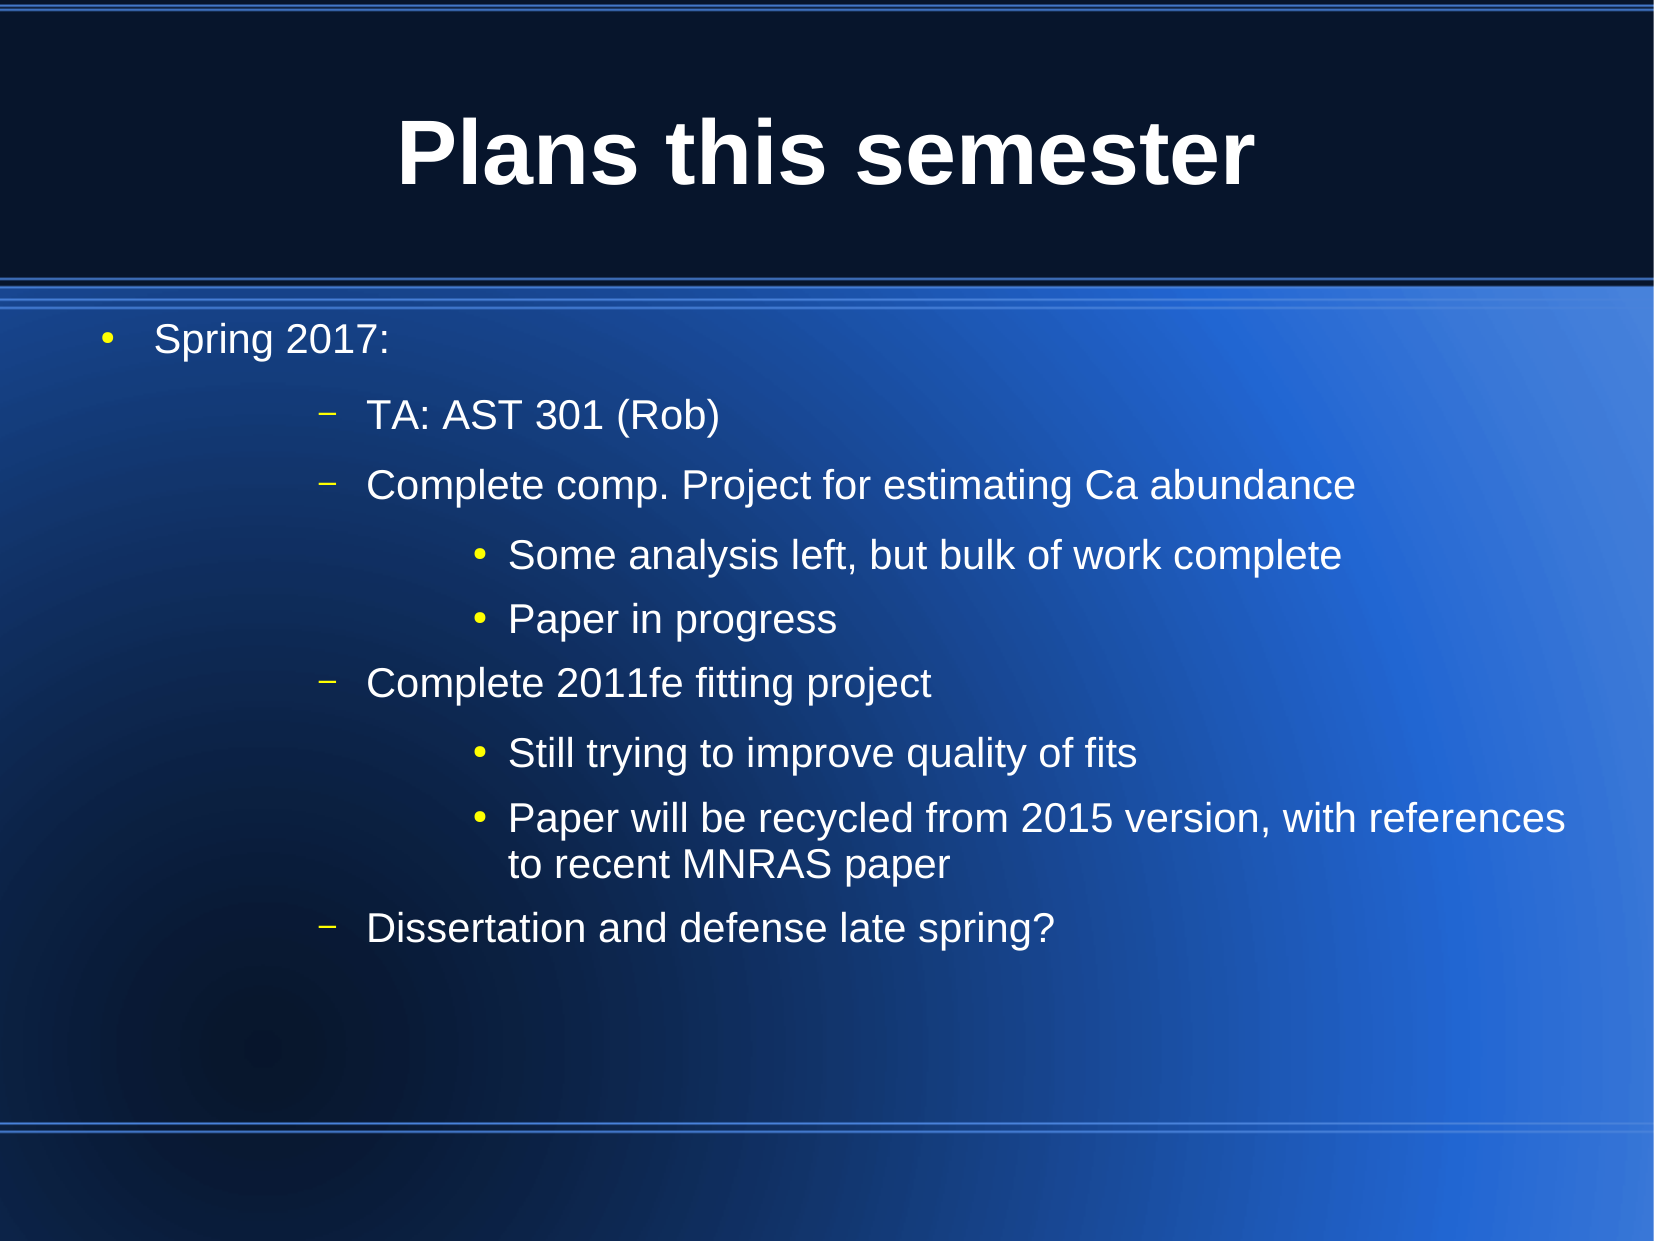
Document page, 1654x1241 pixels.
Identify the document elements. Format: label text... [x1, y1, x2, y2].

list Spring 2017: TA: AST 301 (Rob) Complete comp. Project for estimating Ca abundance Some analysis left, but bulk of work complete Paper in progress Complete 2011fe fitting project Still trying to improve quality of fits Paper will be recycled from 2015 version, with references to recent MNRAS paper Dissertation and defense late spring? [82, 315, 1571, 1204]
picture [0, 0, 1654, 1241]
title Plans this semester [82, 49, 1571, 257]
